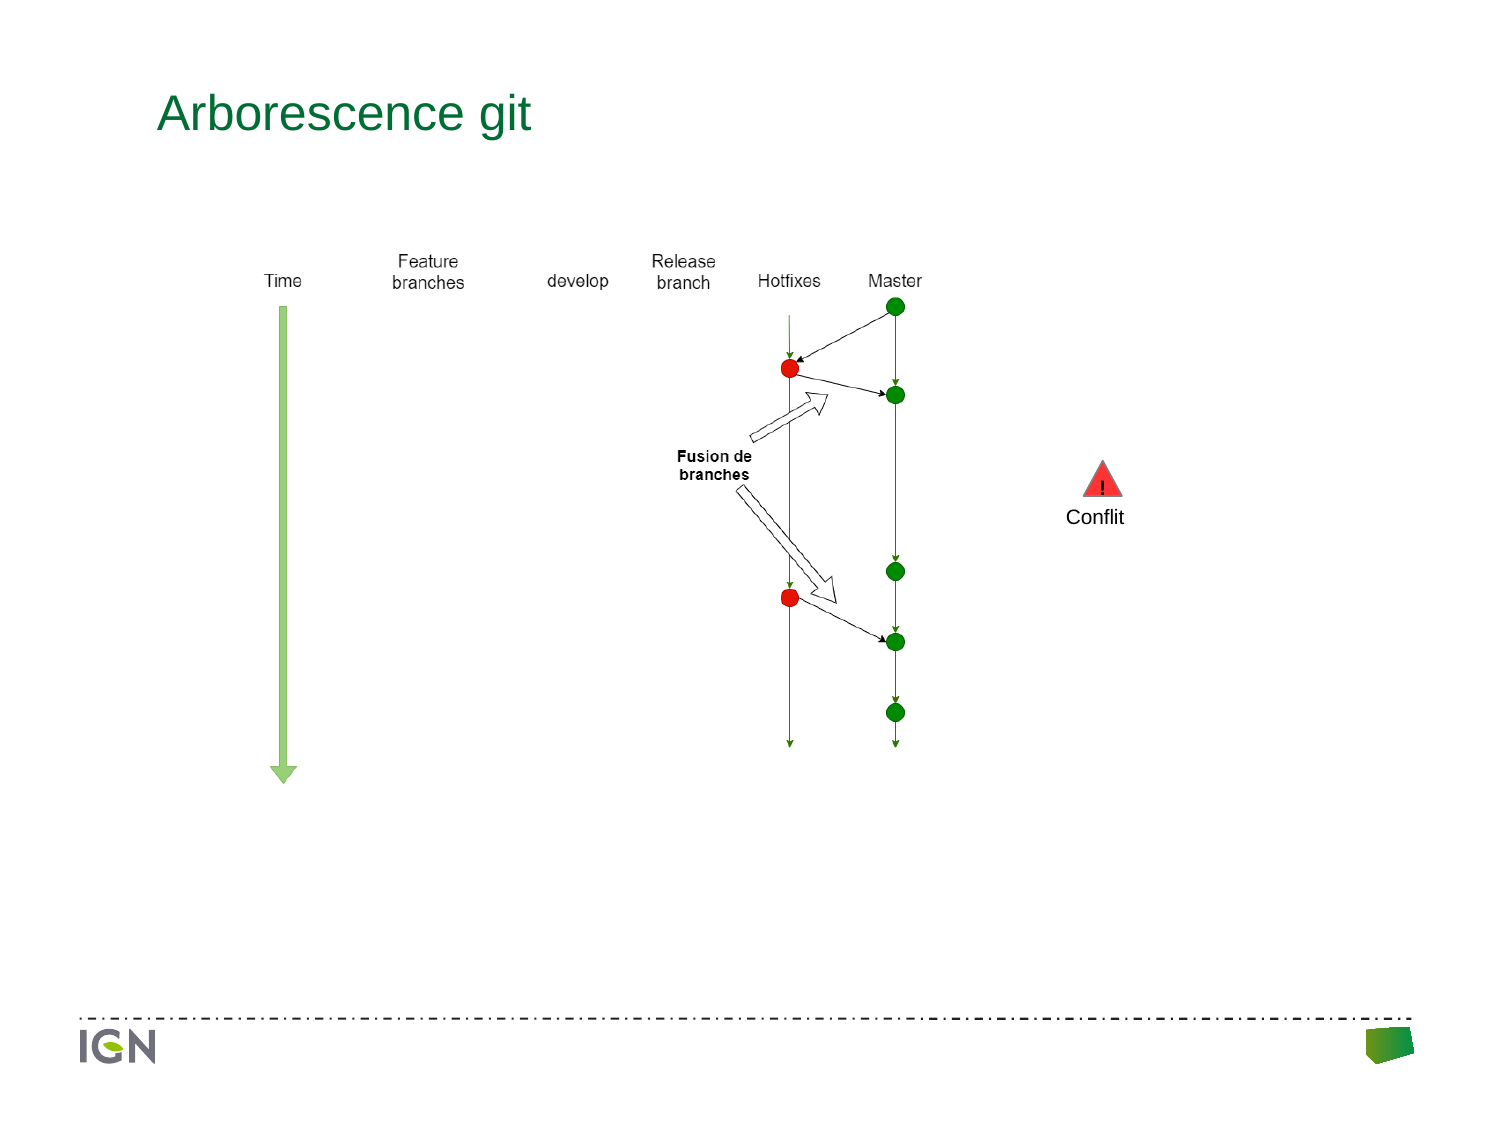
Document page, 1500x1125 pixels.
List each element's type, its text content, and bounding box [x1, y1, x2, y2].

text_box ! [1083, 460, 1122, 496]
picture [190, 200, 966, 792]
text_box Arborescence git [142, 81, 1340, 141]
text_box Conflit [1051, 496, 1146, 535]
